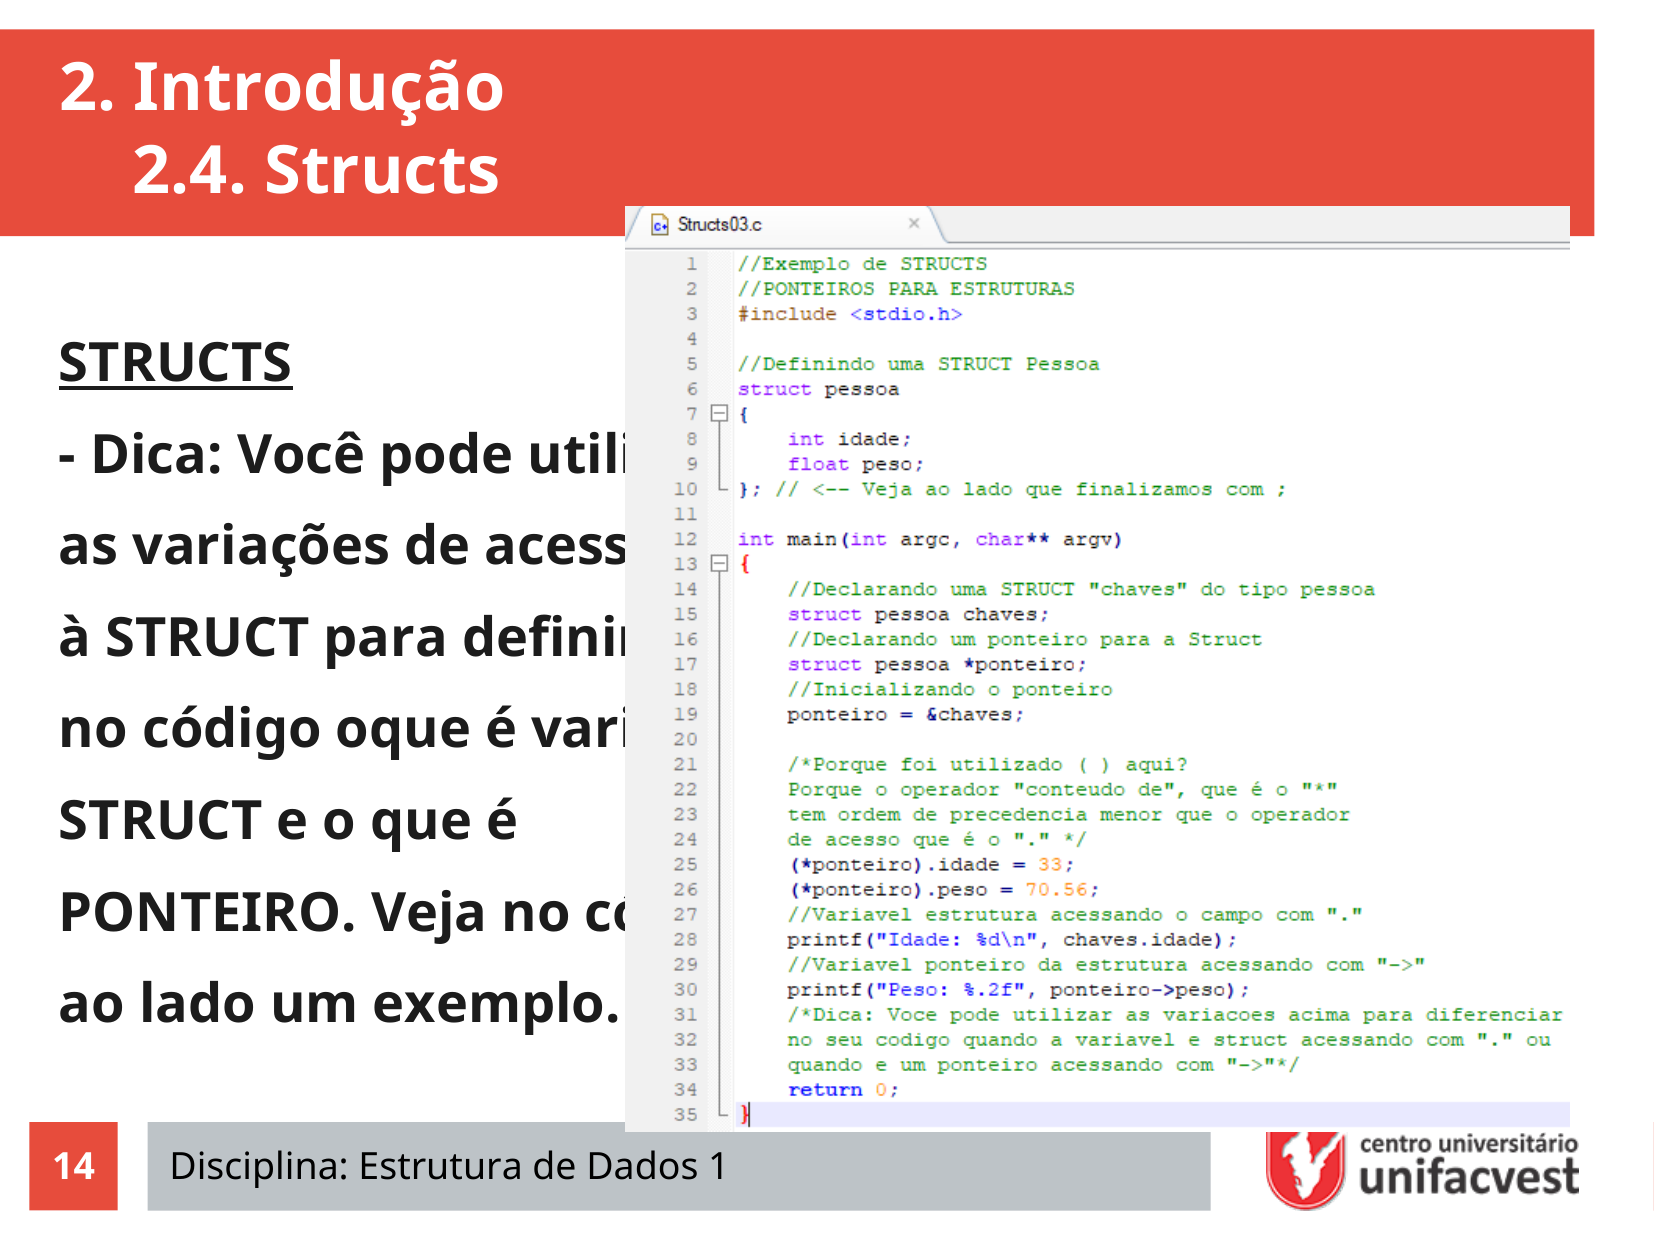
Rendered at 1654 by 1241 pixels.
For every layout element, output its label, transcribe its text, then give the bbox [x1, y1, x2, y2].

list STRUCTS - Dica: Você pode utilizar as variações de acesso à STRUCT para definir no código oque é variável STRUCT e o que é PONTEIRO. Veja no código ao lado um exemplo. [59, 324, 625, 1093]
text_box Disciplina: Estrutura de Dados 1 [154, 1132, 1205, 1196]
text_box [1238, 1120, 1654, 1212]
picture [625, 206, 1579, 1211]
title 2. Introdução 2.4. Structs [59, 59, 1595, 207]
